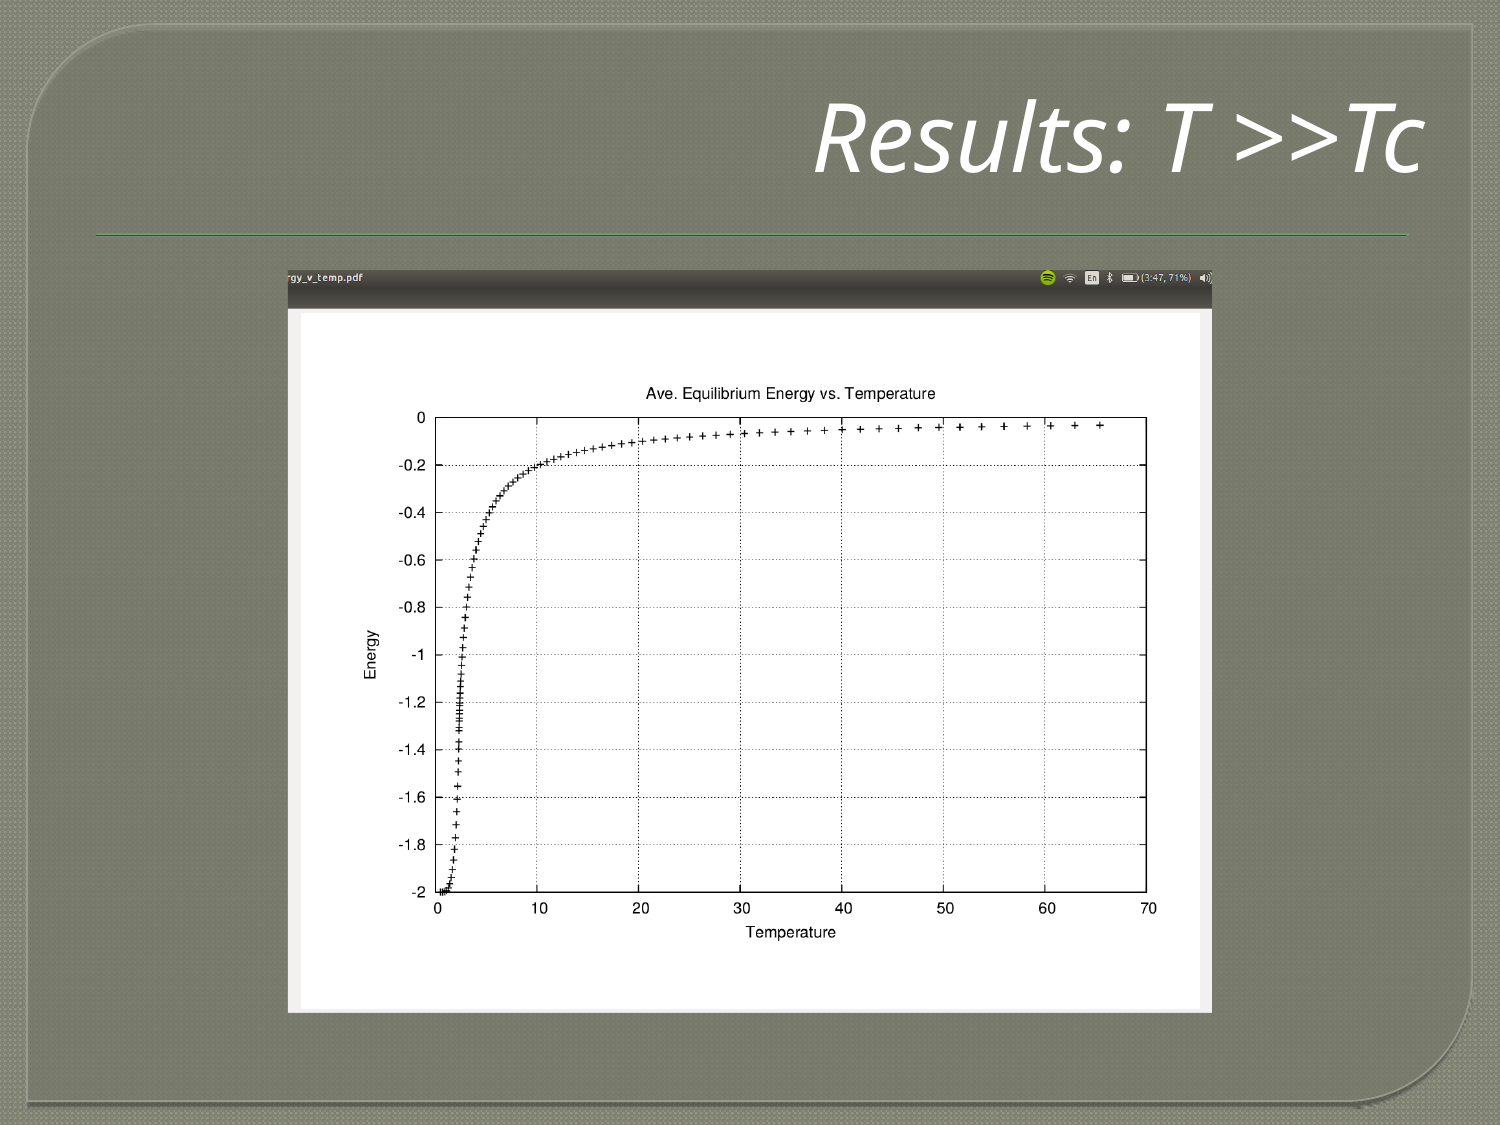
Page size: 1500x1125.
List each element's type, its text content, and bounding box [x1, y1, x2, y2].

title Results: T >>Tc [75, 41, 1425, 230]
picture [0, 0, 1500, 1125]
